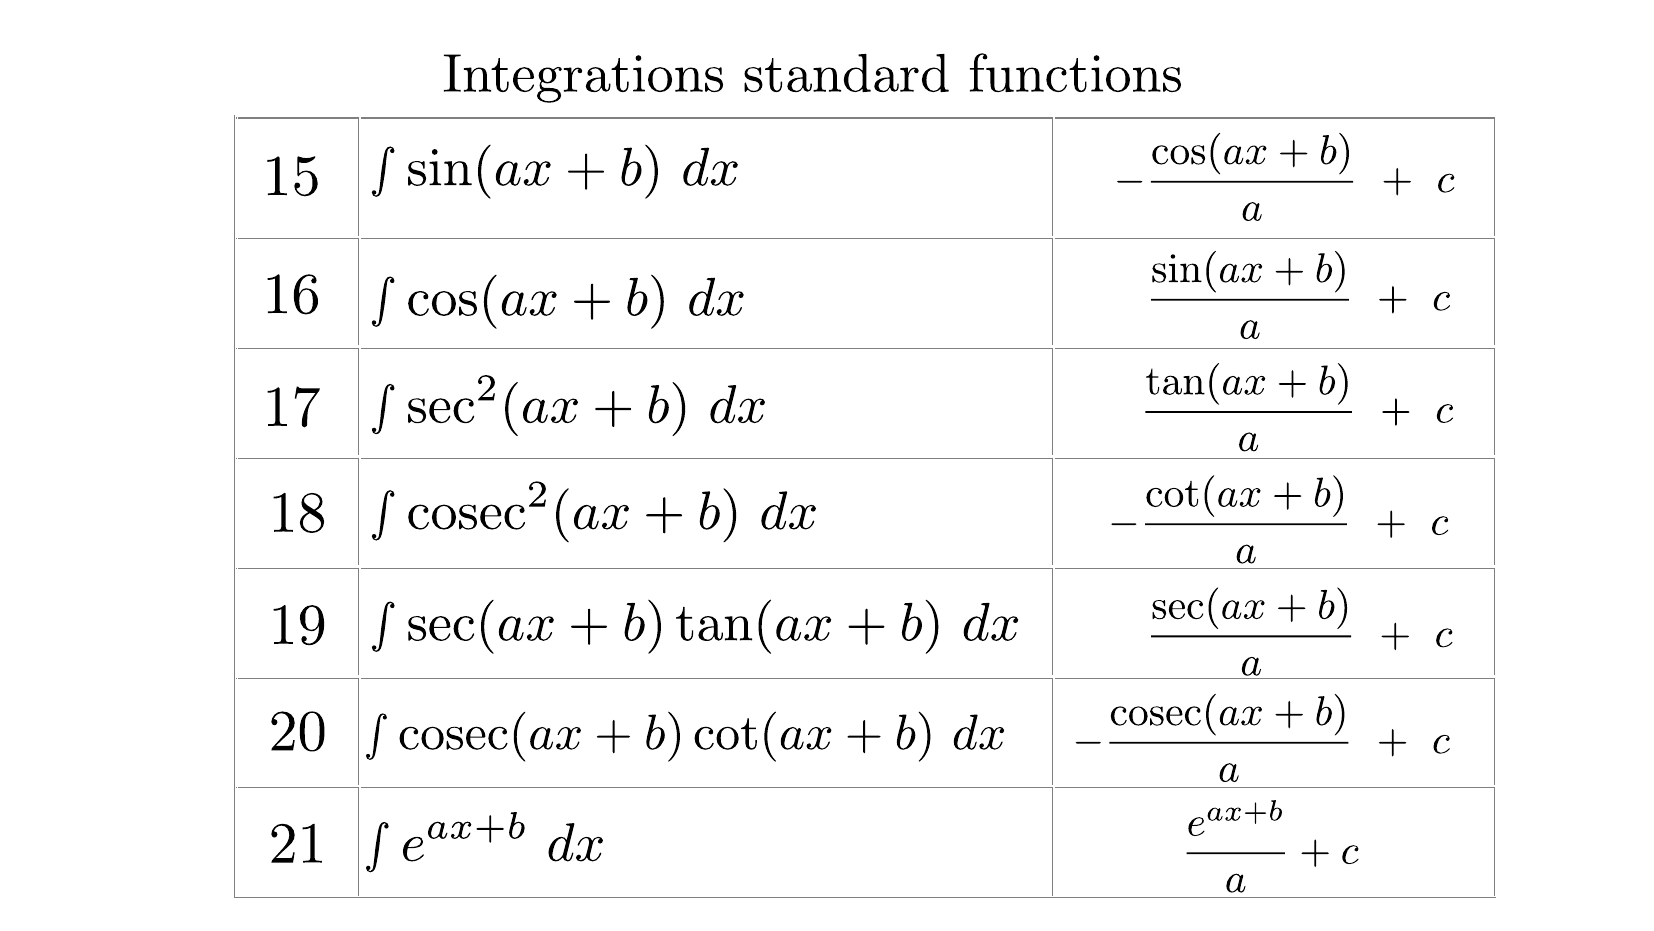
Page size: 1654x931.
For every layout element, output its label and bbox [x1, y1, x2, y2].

text_box [371, 375, 766, 437]
table_cell [1055, 788, 1494, 895]
text_box [365, 711, 1005, 762]
text_box [1109, 475, 1449, 564]
table_header [1055, 119, 1494, 236]
table_cell [361, 569, 1052, 675]
text_box [265, 386, 320, 428]
table_header [361, 119, 1052, 236]
text_box [1115, 132, 1455, 221]
table_cell [238, 239, 358, 345]
table_cell [238, 679, 358, 785]
table_cell [361, 679, 1052, 785]
table_cell [1055, 569, 1494, 675]
title [47, 37, 1607, 910]
text_box [271, 711, 325, 752]
table_cell [361, 239, 1052, 345]
text_box [1074, 693, 1450, 783]
table_cell [238, 349, 358, 455]
table_cell [361, 788, 1052, 895]
table_cell [1055, 459, 1494, 565]
table_cell [361, 459, 1052, 565]
table_cell [1055, 239, 1494, 345]
text_box [371, 599, 1019, 654]
table_cell [1055, 679, 1494, 785]
text_box [265, 156, 318, 197]
table_cell [238, 459, 358, 565]
text_box [371, 144, 738, 199]
text_box [443, 53, 1181, 103]
text_box [271, 492, 325, 533]
table_cell [238, 788, 358, 895]
text_box [1186, 800, 1359, 893]
text_box [365, 812, 604, 873]
text_box [265, 274, 319, 315]
table_cell [361, 349, 1052, 455]
table_cell [1055, 349, 1494, 455]
text_box [371, 481, 816, 543]
text_box [1145, 363, 1454, 452]
text_box [371, 274, 744, 329]
text_box [1151, 250, 1450, 340]
text_box [271, 823, 322, 863]
text_box [271, 605, 325, 646]
table_header [238, 119, 358, 236]
table_cell [238, 569, 358, 675]
text_box [1151, 587, 1453, 676]
